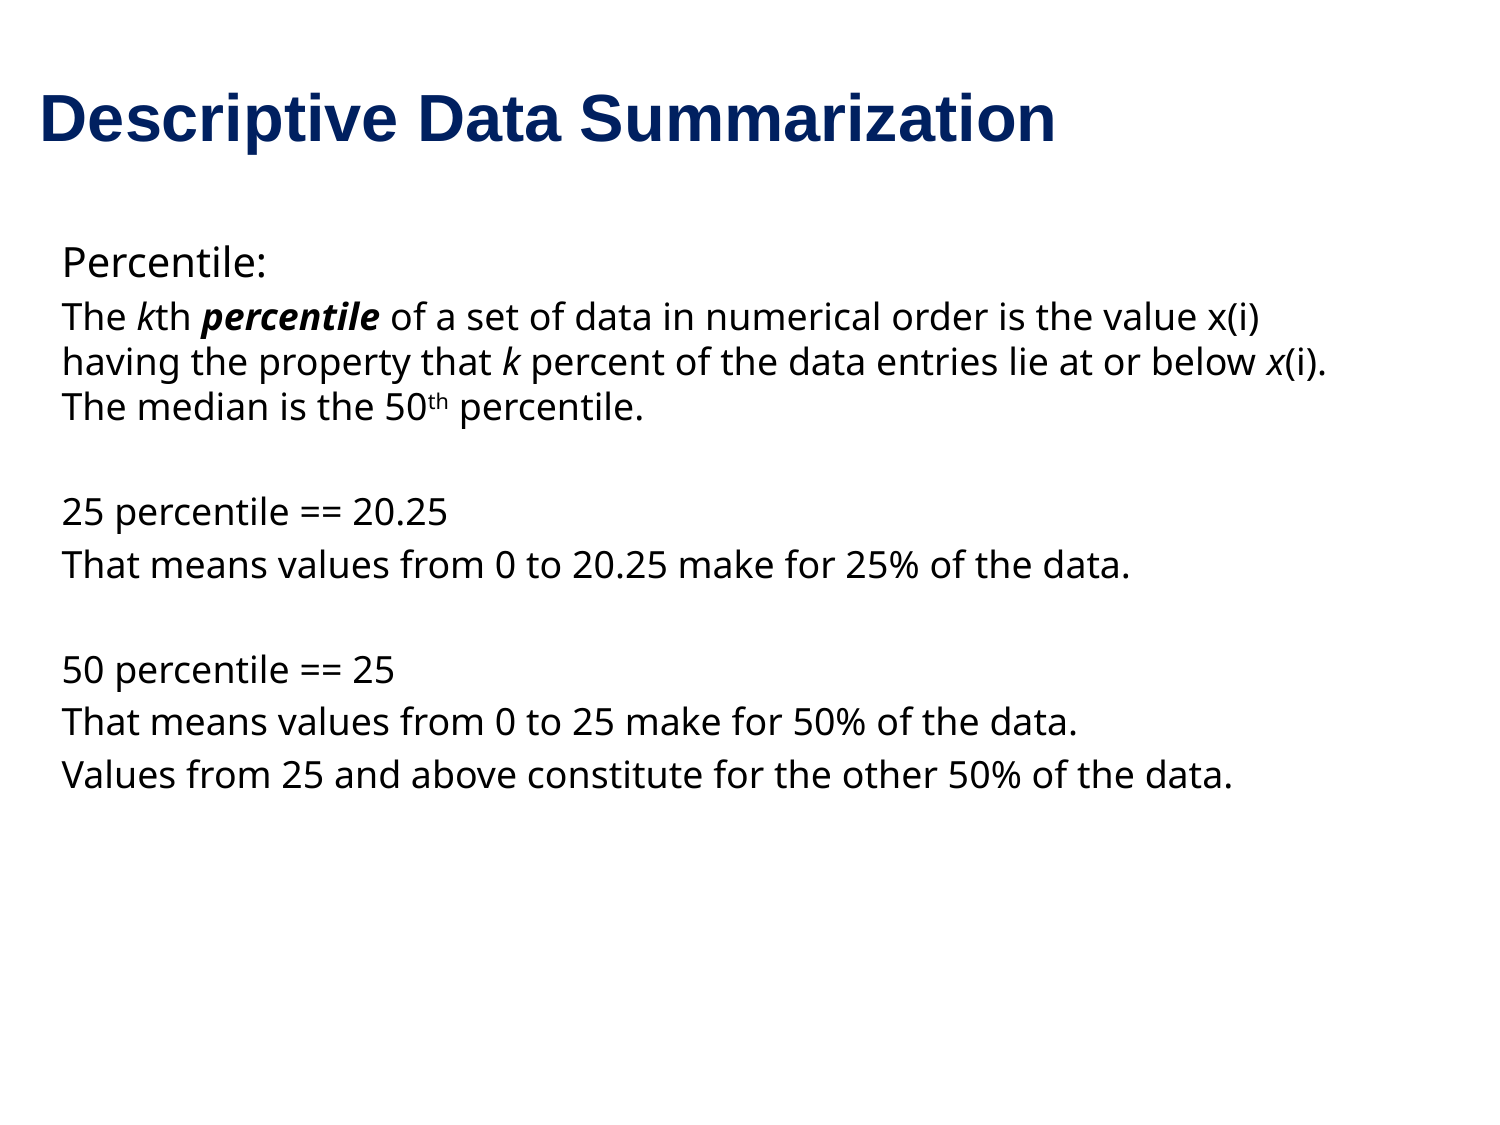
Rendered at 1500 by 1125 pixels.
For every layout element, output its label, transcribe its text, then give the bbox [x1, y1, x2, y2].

title Descriptive Data Summarization [24, 24, 1096, 162]
list Percentile: The kth percentile of a set of data in numerical order is the value x(i) having the property that k percent of the data entries lie at or below x(i). The median is the 50th percentile. 25 percentile == 20.25 That means values from 0 to 20.25 make for 25% of the data. 50 percentile == 25 That means values from 0 to 25 make for 50% of the data. Values from 25 and above constitute for the other 50% of the data. [37, 174, 1379, 1087]
